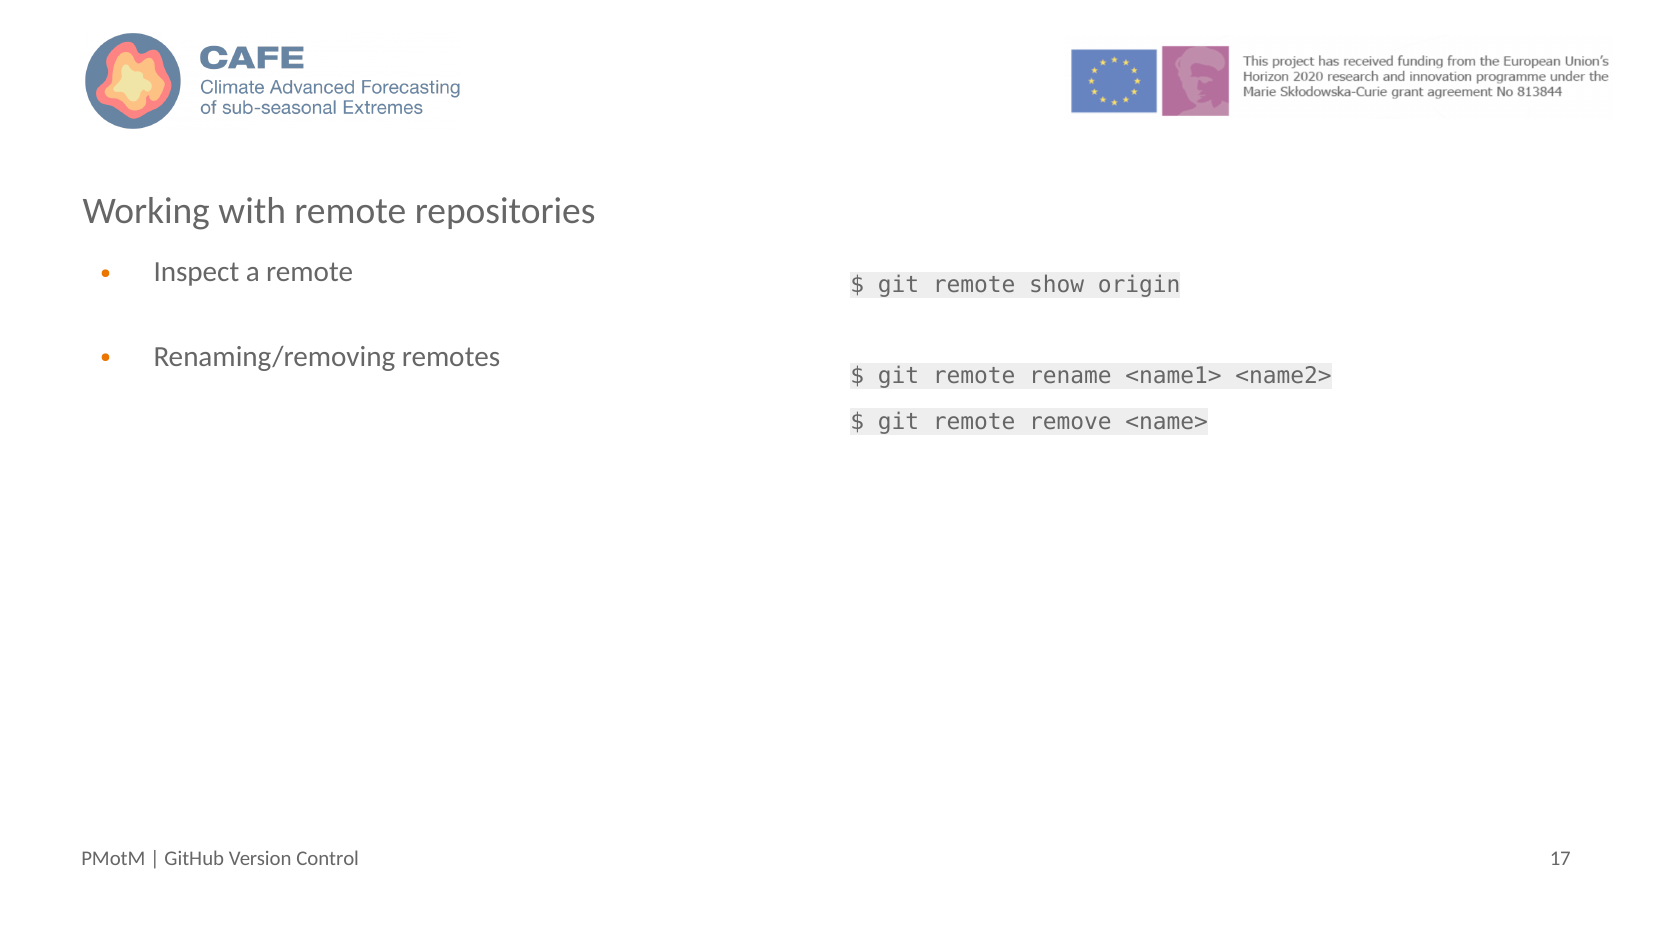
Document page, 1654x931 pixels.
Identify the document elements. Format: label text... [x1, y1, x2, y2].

list Inspect a remote Renaming/removing remotes [82, 259, 768, 815]
list $ git remote show origin $ git remote rename <name1> <name2> $ git remote remove <name> [850, 271, 1571, 827]
title Working with remote repositories [82, 183, 1571, 246]
